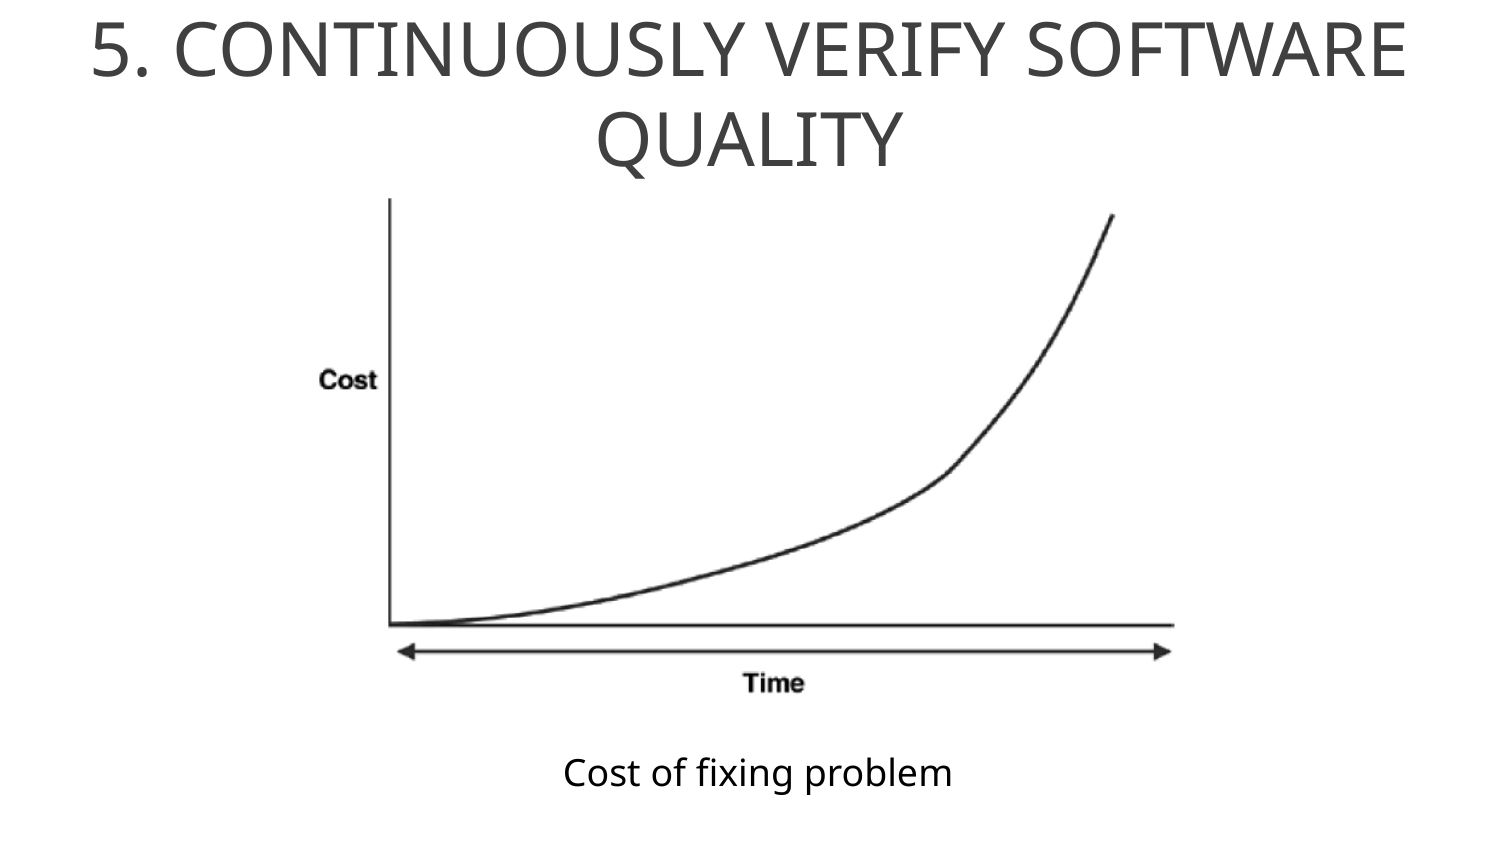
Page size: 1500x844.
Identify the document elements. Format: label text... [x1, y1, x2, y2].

title 5. Continuously verify software quality [28, 21, 1471, 162]
picture [305, 179, 1200, 705]
text_box Cost of fixing problem [305, 741, 1211, 802]
